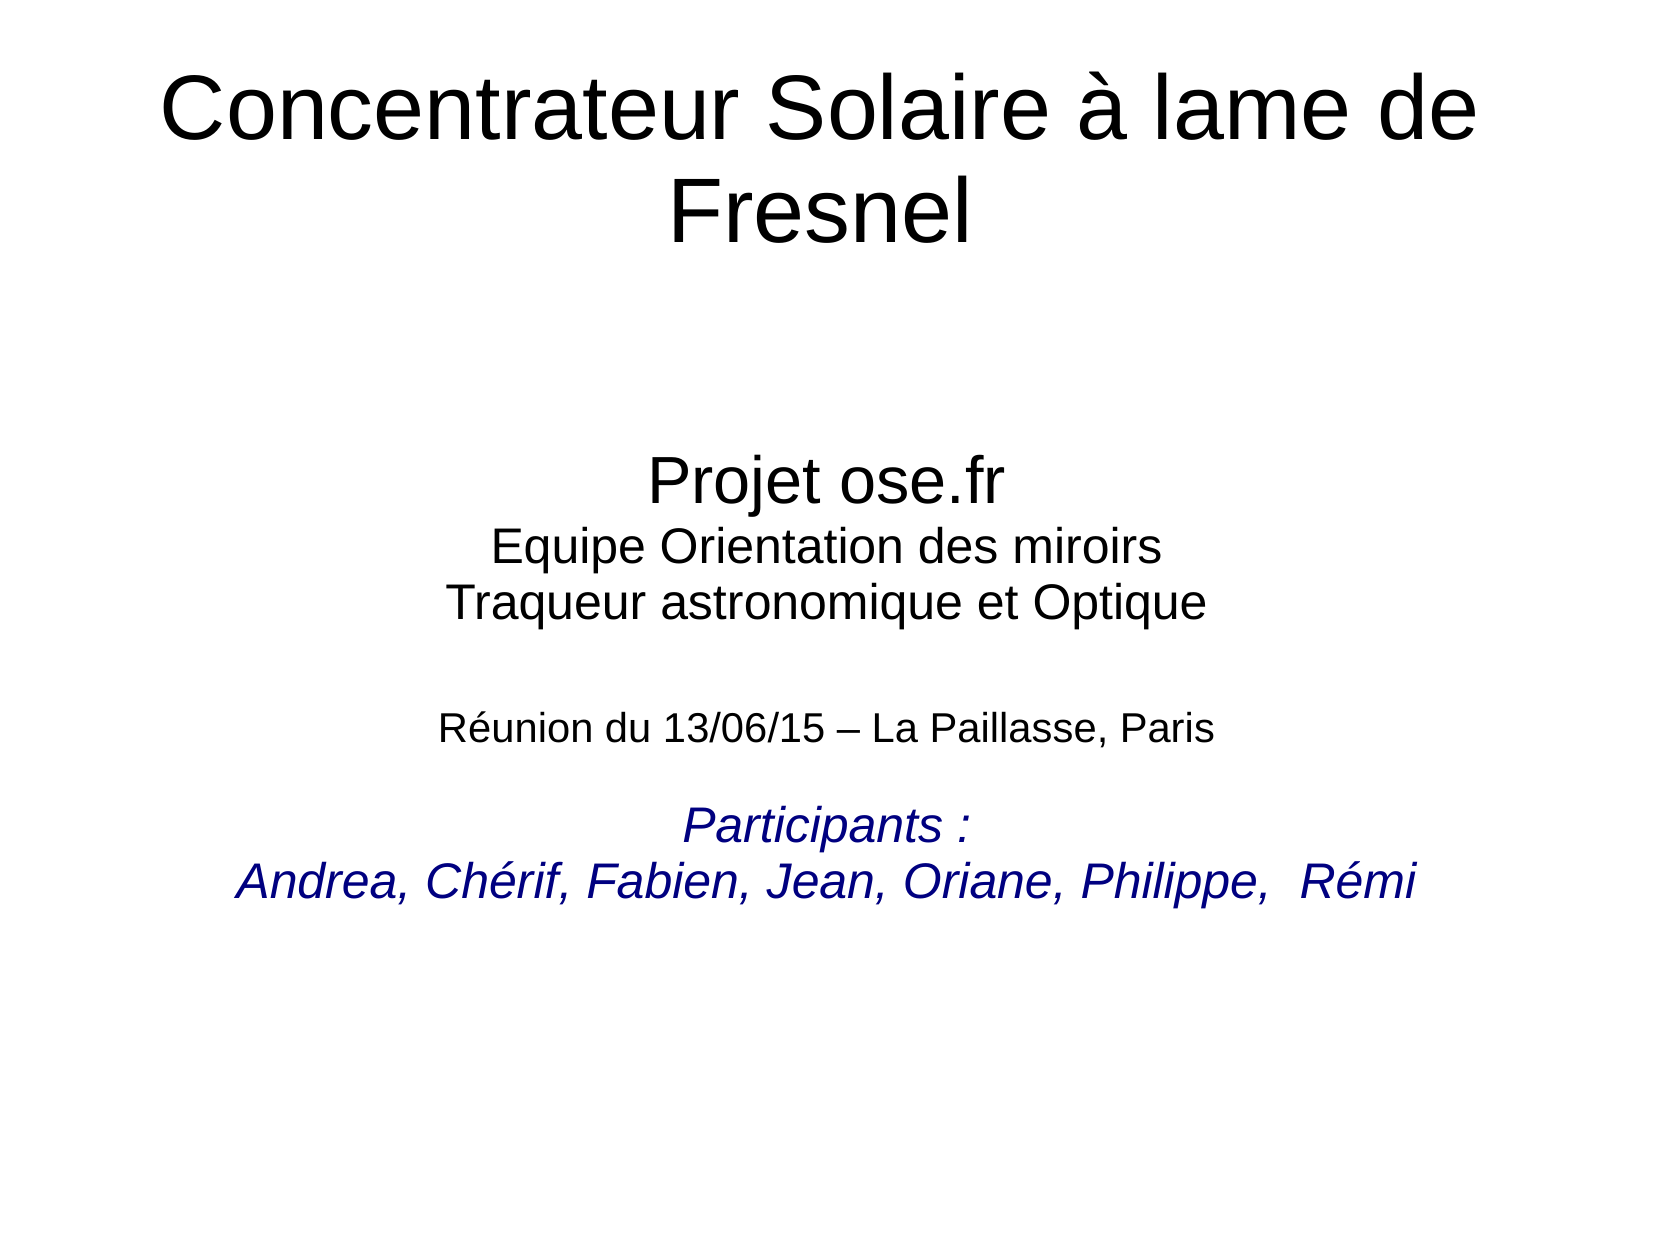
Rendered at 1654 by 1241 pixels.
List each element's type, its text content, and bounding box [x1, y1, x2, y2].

subtitle Projet ose.fr Equipe Orientation des miroirs Traqueur astronomique et Optique Réunion du 13/06/15 – La Paillasse, Paris Participants : Andrea, Chérif, Fabien, Jean, Oriane, Philippe, Rémi [82, 290, 1571, 1109]
title Concentrateur Solaire à lame de Fresnel [76, 55, 1565, 263]
